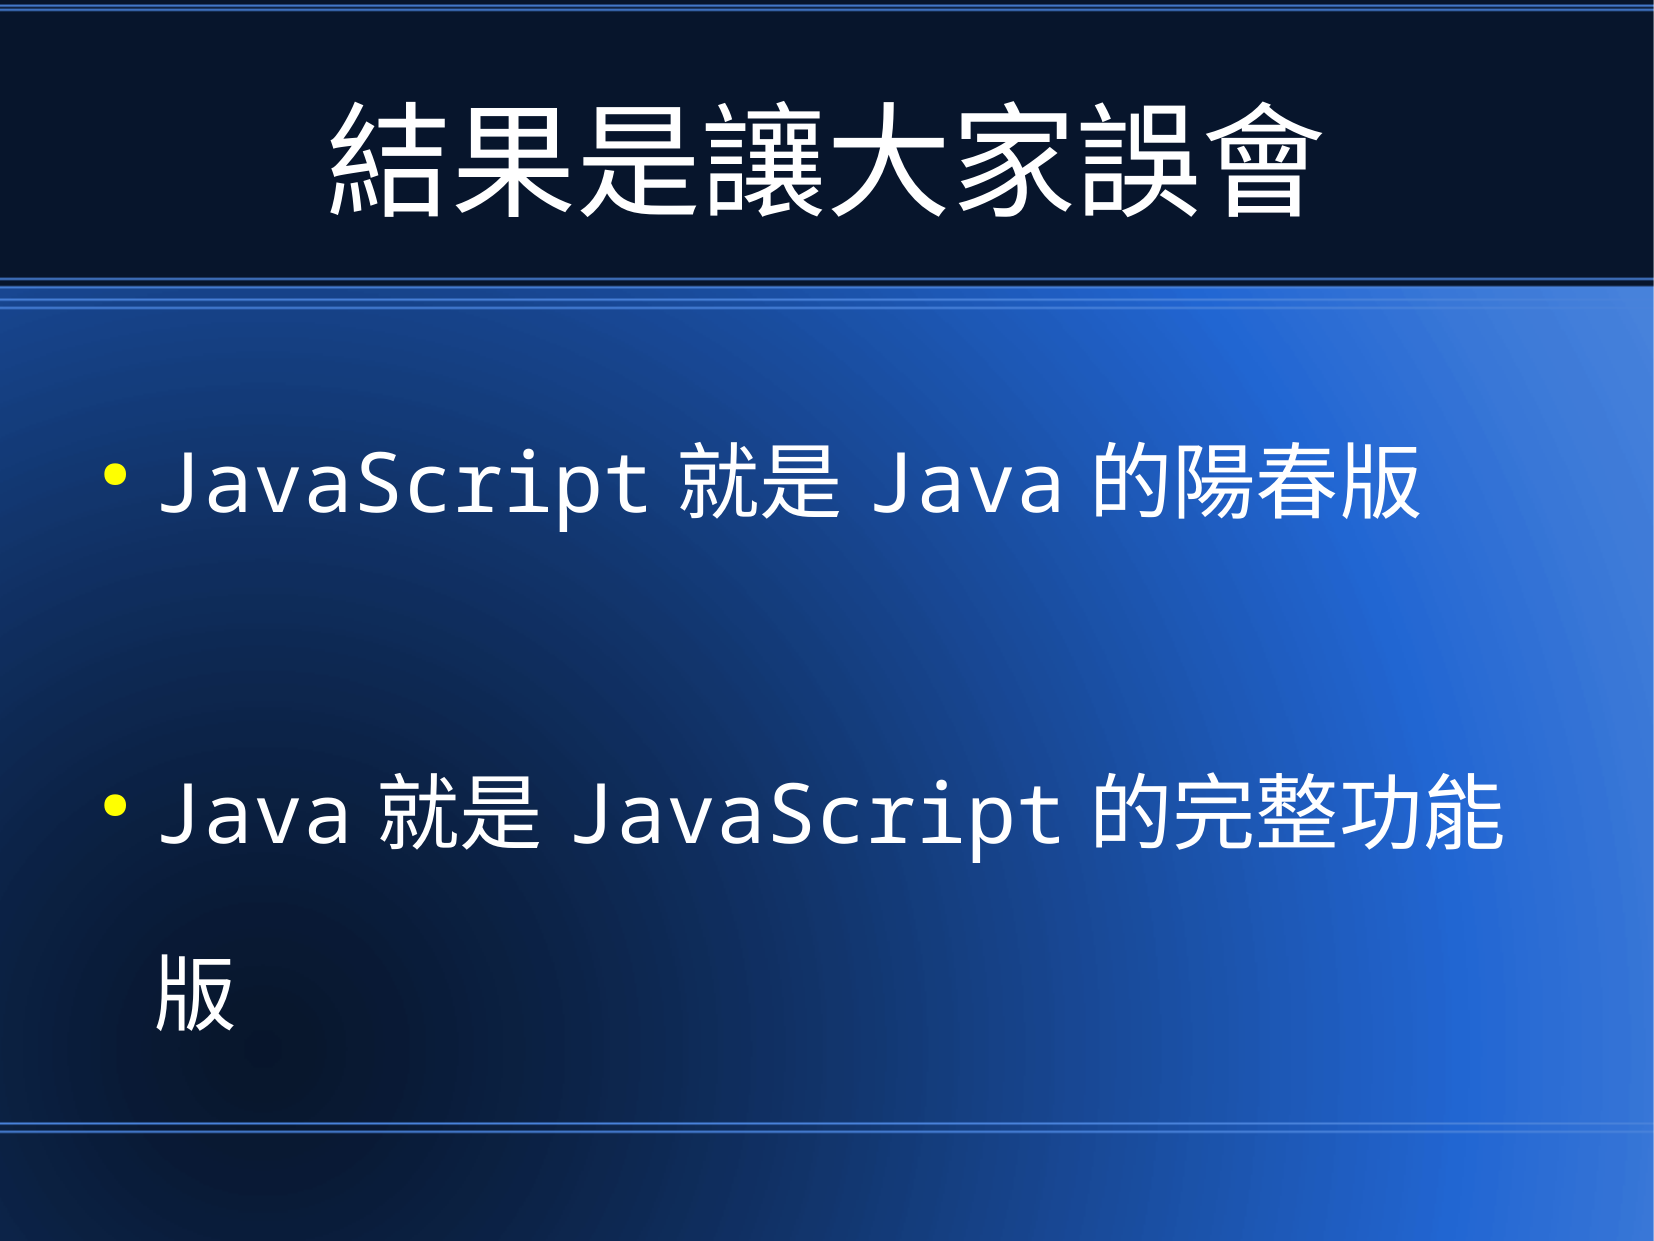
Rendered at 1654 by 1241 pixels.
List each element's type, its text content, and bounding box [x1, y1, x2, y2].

picture [0, 0, 1654, 1241]
list JavaScript就是Java的陽春版 Java就是JavaScript的完整功能版 [82, 355, 1571, 1241]
title 結果是讓大家誤會 [82, 49, 1571, 257]
